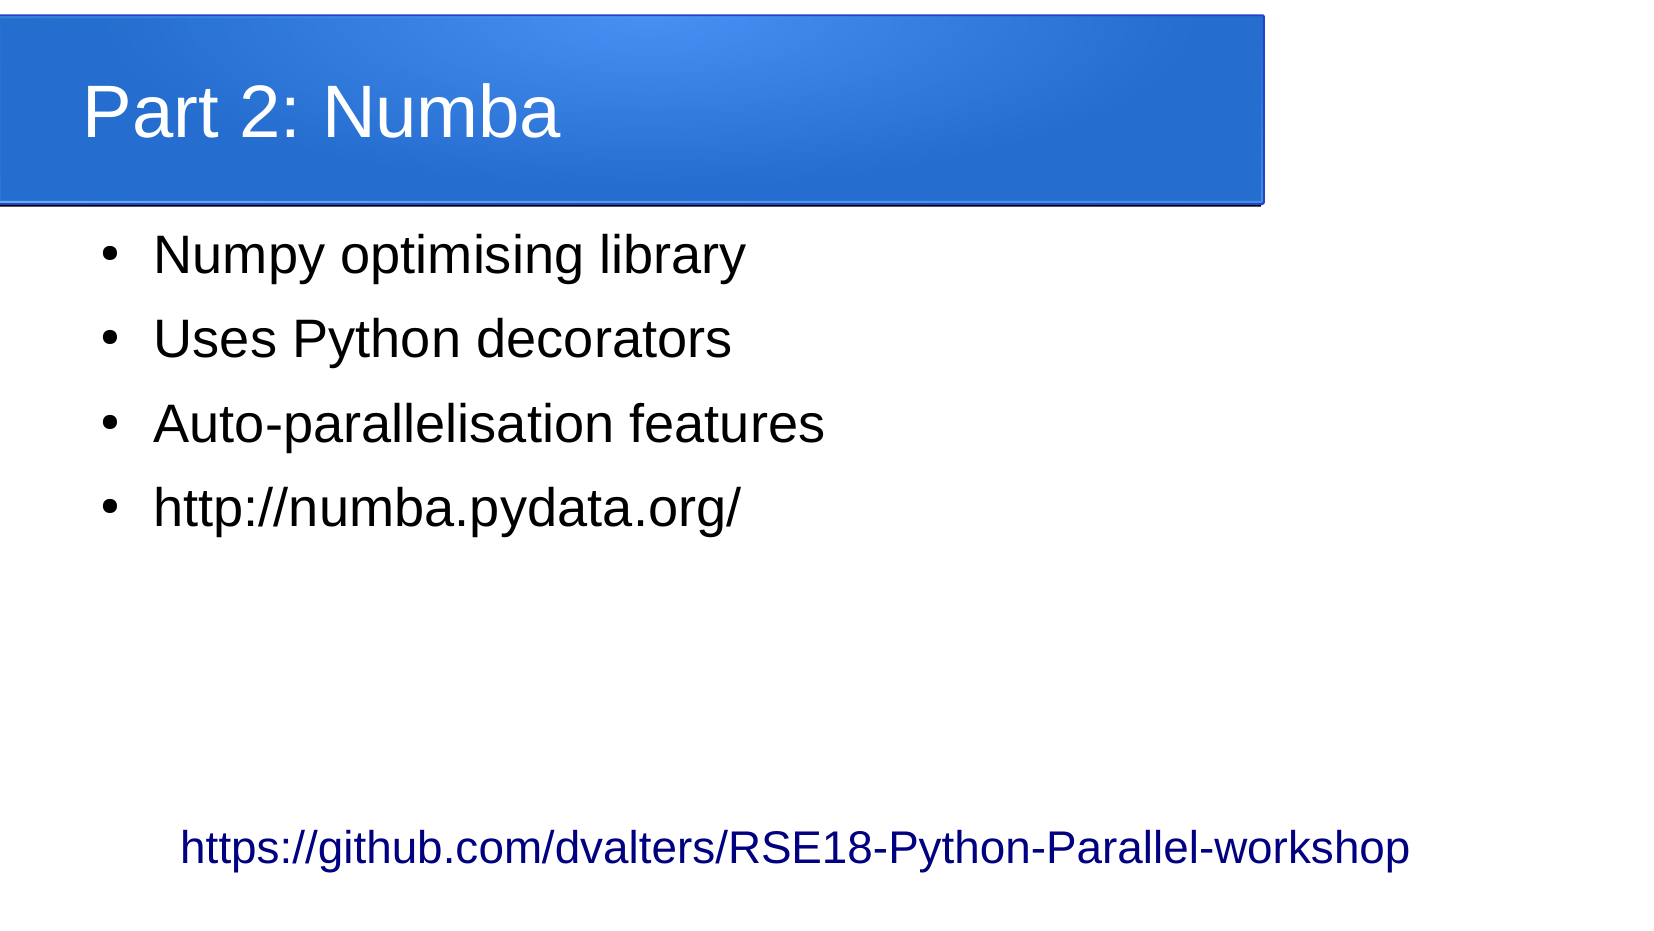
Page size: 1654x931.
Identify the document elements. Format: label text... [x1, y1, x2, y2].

title Part 2: Numba [82, 35, 1235, 189]
list Numpy optimising library Uses Python decorators Auto-parallelisation features http://numba.pydata.org/ [82, 224, 1571, 764]
text_box https://github.com/dvalters/RSE18-Python-Parallel-workshop [165, 814, 1571, 898]
